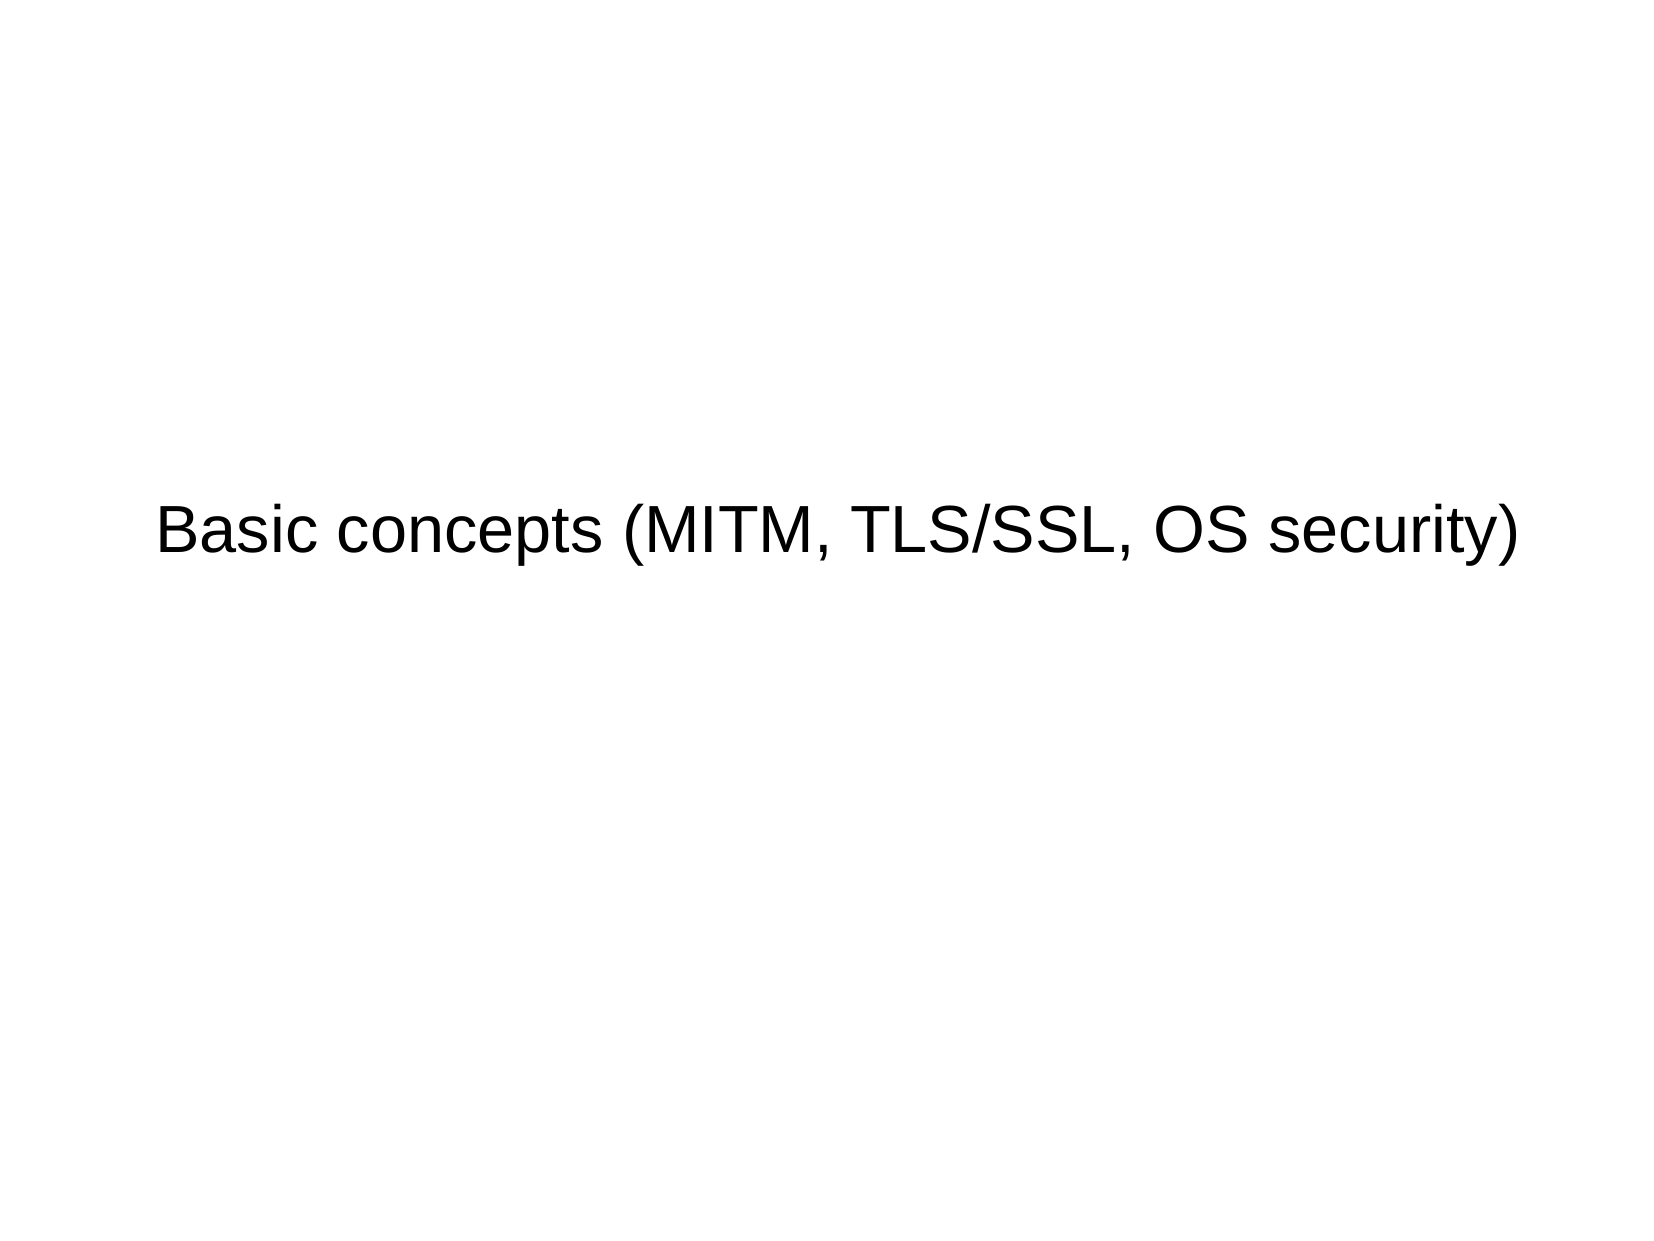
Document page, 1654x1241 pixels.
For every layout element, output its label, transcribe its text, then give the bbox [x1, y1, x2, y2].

subtitle Basic concepts (MITM, TLS/SSL, OS security) [82, 49, 1571, 1010]
